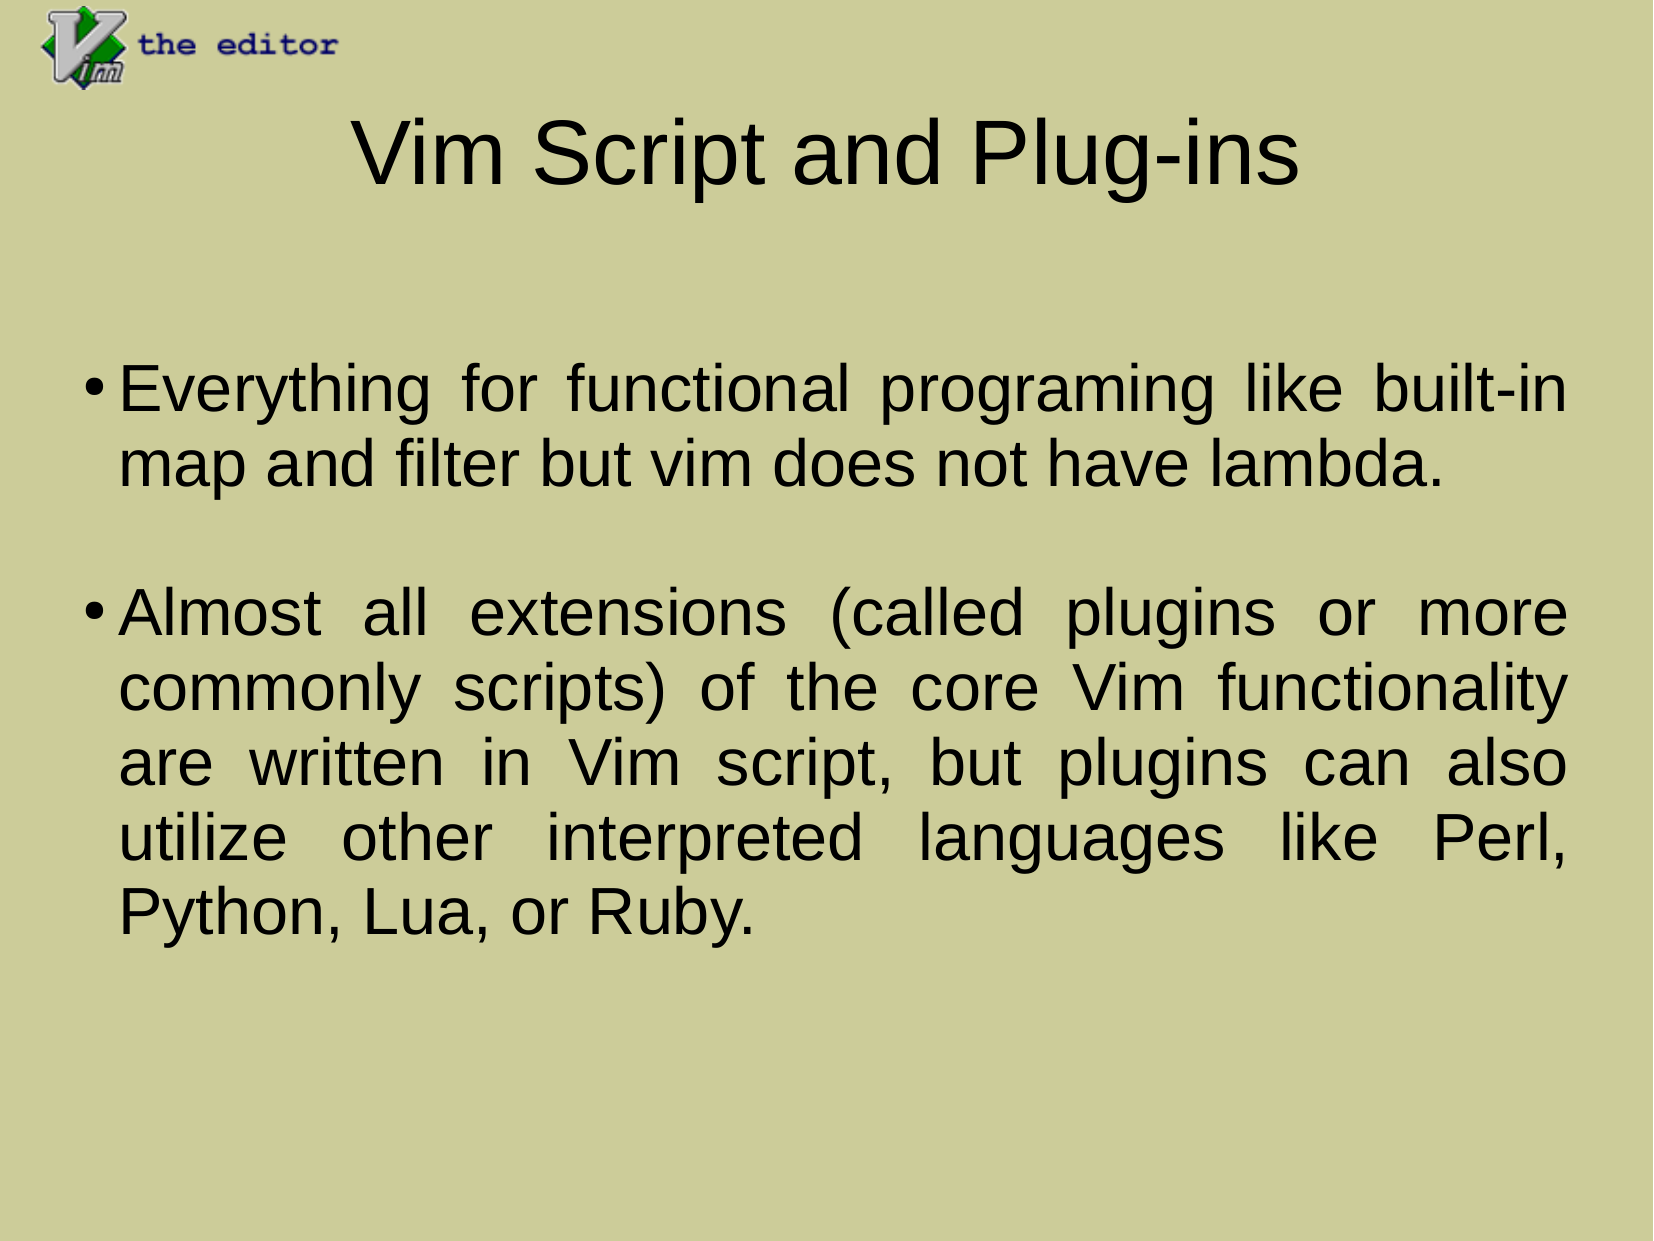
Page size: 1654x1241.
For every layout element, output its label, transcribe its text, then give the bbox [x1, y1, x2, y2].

subtitle Everything for functional programing like built-in map and filter but vim does not have lambda. Almost all extensions (called plugins or more commonly scripts) of the core Vim functionality are written in Vim script, but plugins can also utilize other interpreted languages like Perl, Python, Lua, or Ruby. [82, 290, 1571, 1010]
title Vim Script and Plug-ins [82, 49, 1571, 257]
picture [6, 6, 341, 91]
